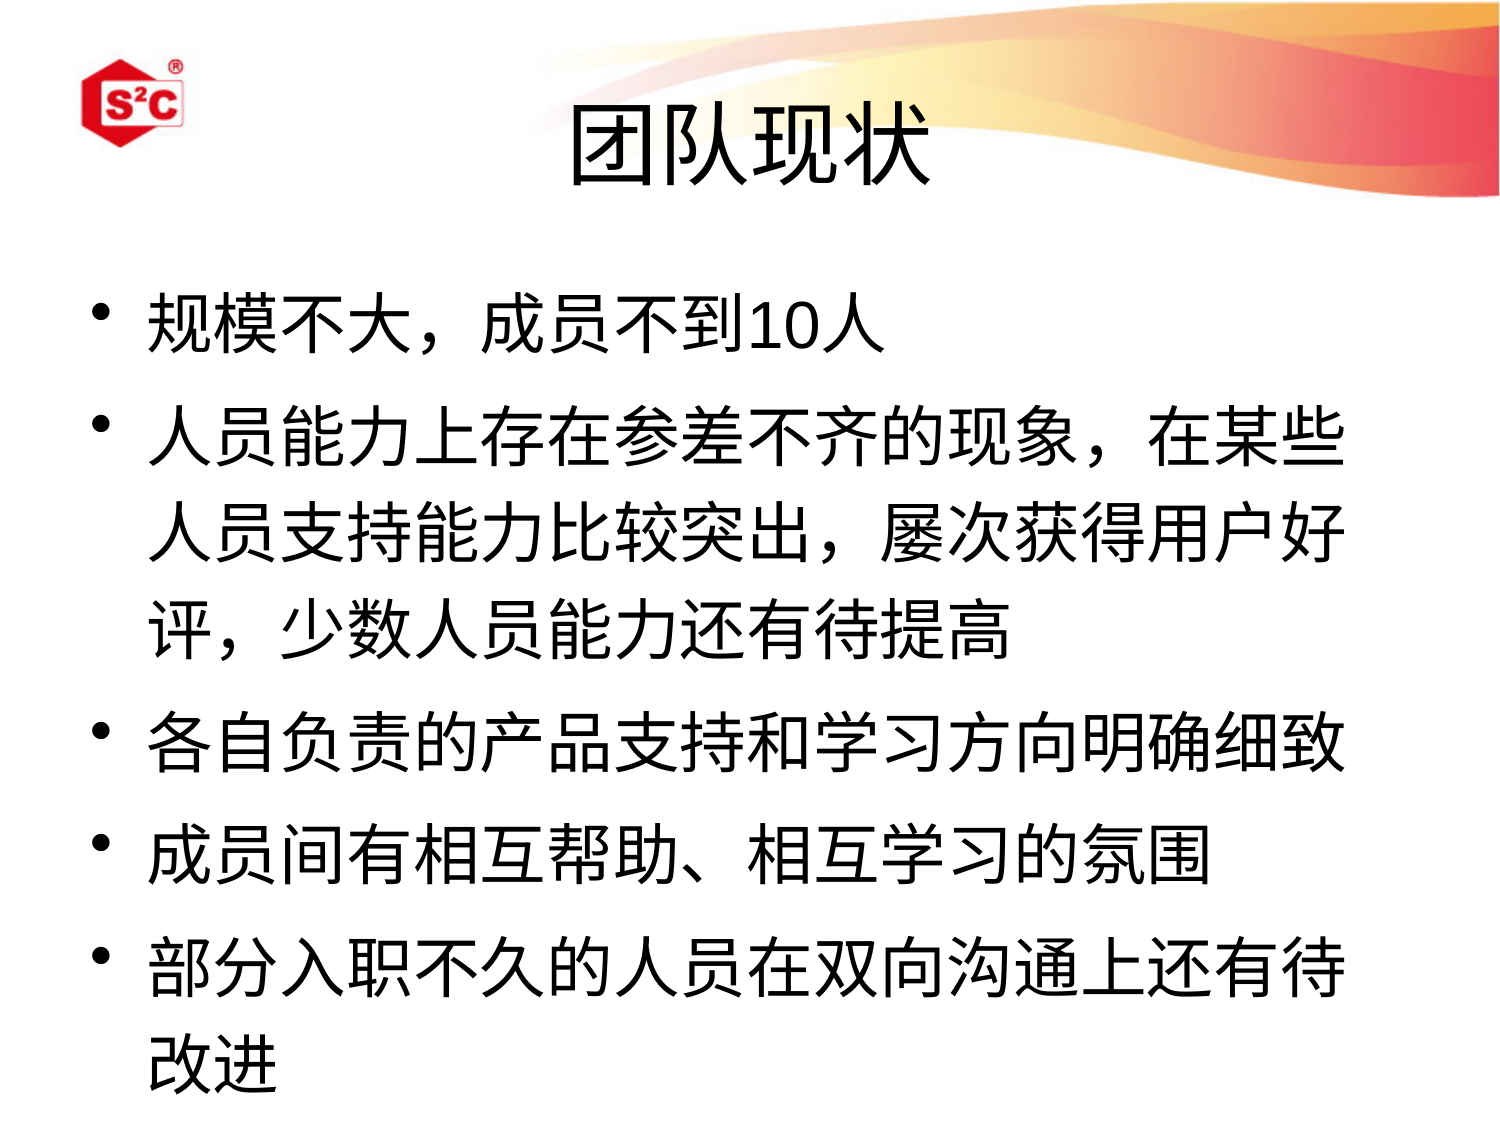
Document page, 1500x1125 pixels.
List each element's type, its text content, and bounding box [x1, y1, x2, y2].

list 规模不大，成员不到10人 人员能力上存在参差不齐的现象，在某些人员支持能力比较突出，屡次获得用户好评，少数人员能力还有待提高 各自负责的产品支持和学习方向明确细致 成员间有相互帮助、相互学习的氛围 部分入职不久的人员在双向沟通上还有待改进 [75, 263, 1425, 1006]
title 团队现状 [75, 44, 1425, 233]
picture [0, 0, 1500, 1125]
